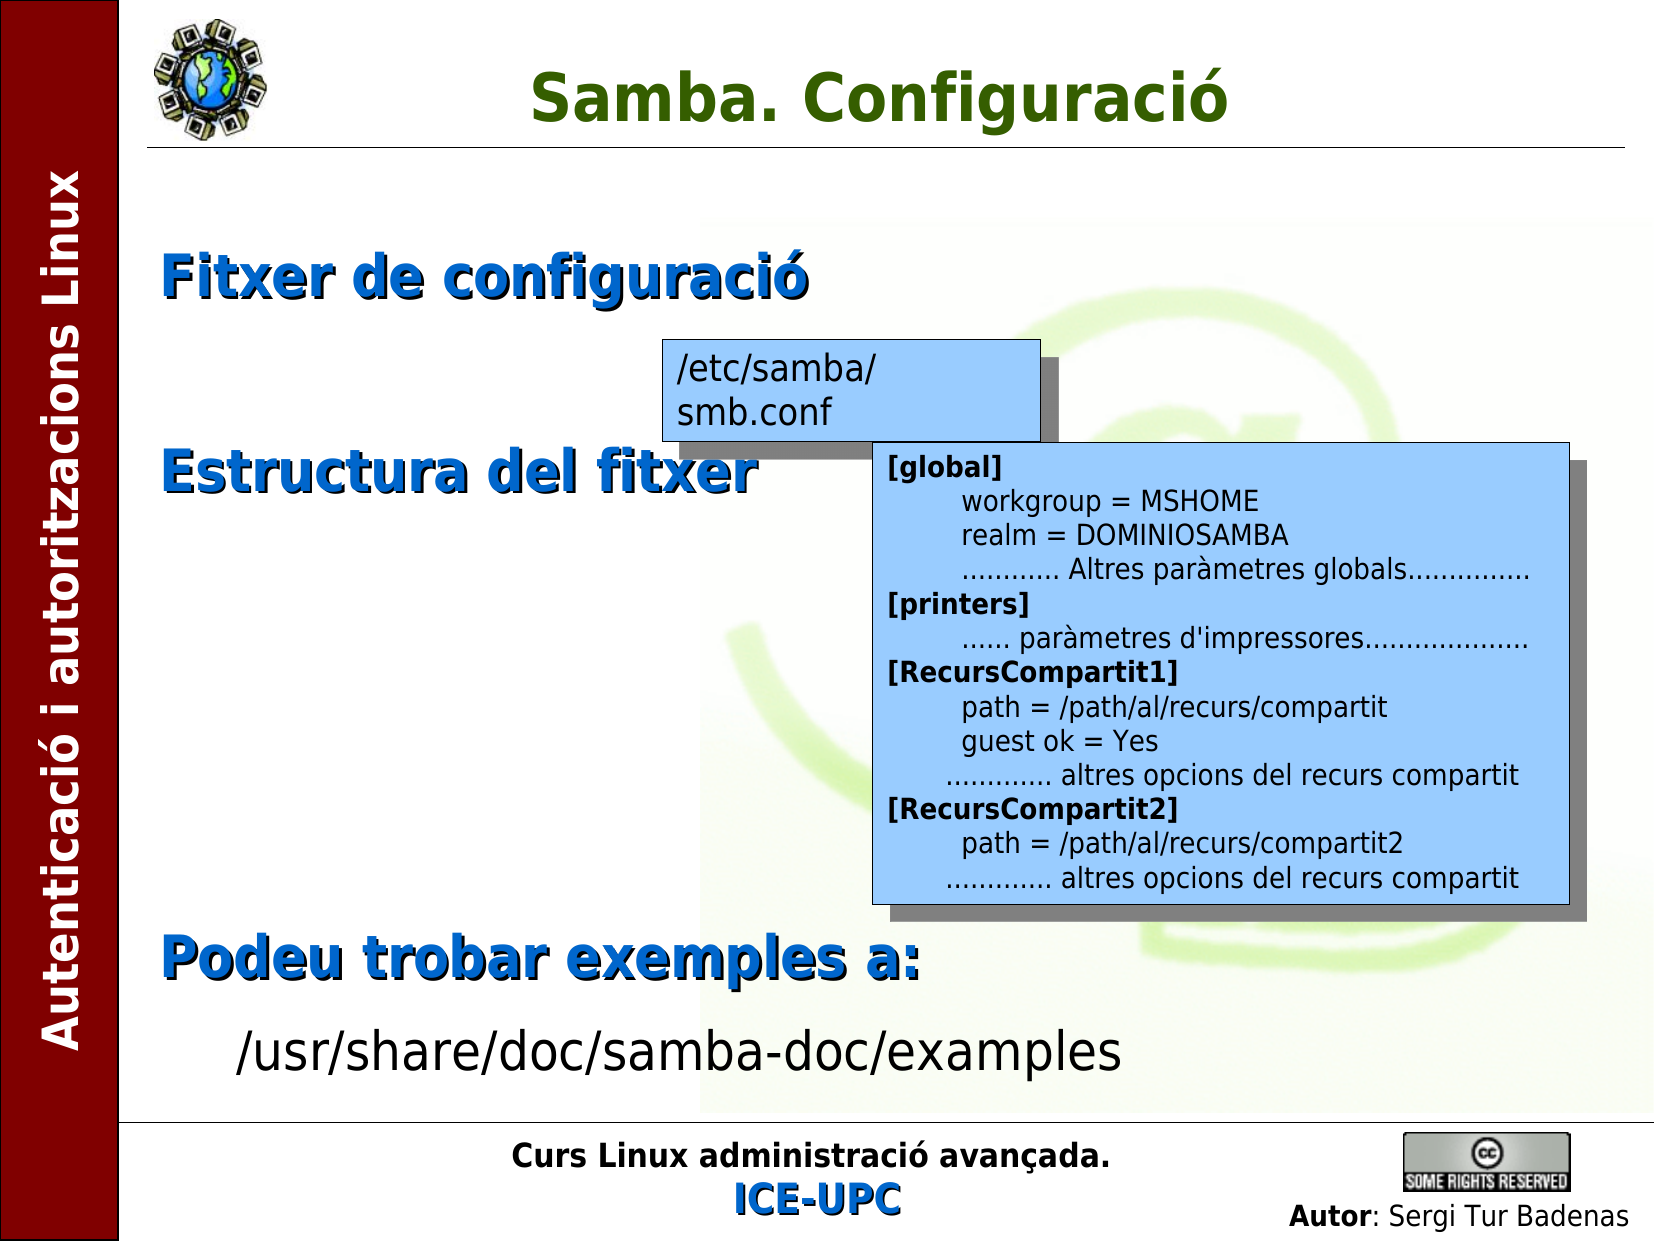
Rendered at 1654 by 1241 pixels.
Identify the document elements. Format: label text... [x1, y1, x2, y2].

list Fitxer de configuració Estructura del fitxer Podeu trobar exemples a: /usr/share/doc/samba-doc/examples [141, 242, 1630, 1084]
title Samba. Configuració [135, 56, 1624, 141]
picture [1403, 1132, 1571, 1192]
text_box [global] workgroup = MSHOME realm = DOMINIOSAMBA ............ Altres paràmetres globals............... [printers] ...... paràmetres d'impressores.................... [RecursCompartit1] path = /path/al/recurs/compartit guest ok = Yes ............. altres opcions del recurs compartit [RecursCompartit2] path = /path/al/recurs/compartit2 ............. altres opcions del recurs compartit [872, 442, 1570, 905]
text_box /etc/samba/smb.conf [662, 339, 1041, 398]
picture [154, 19, 268, 56]
picture [700, 217, 1654, 1113]
